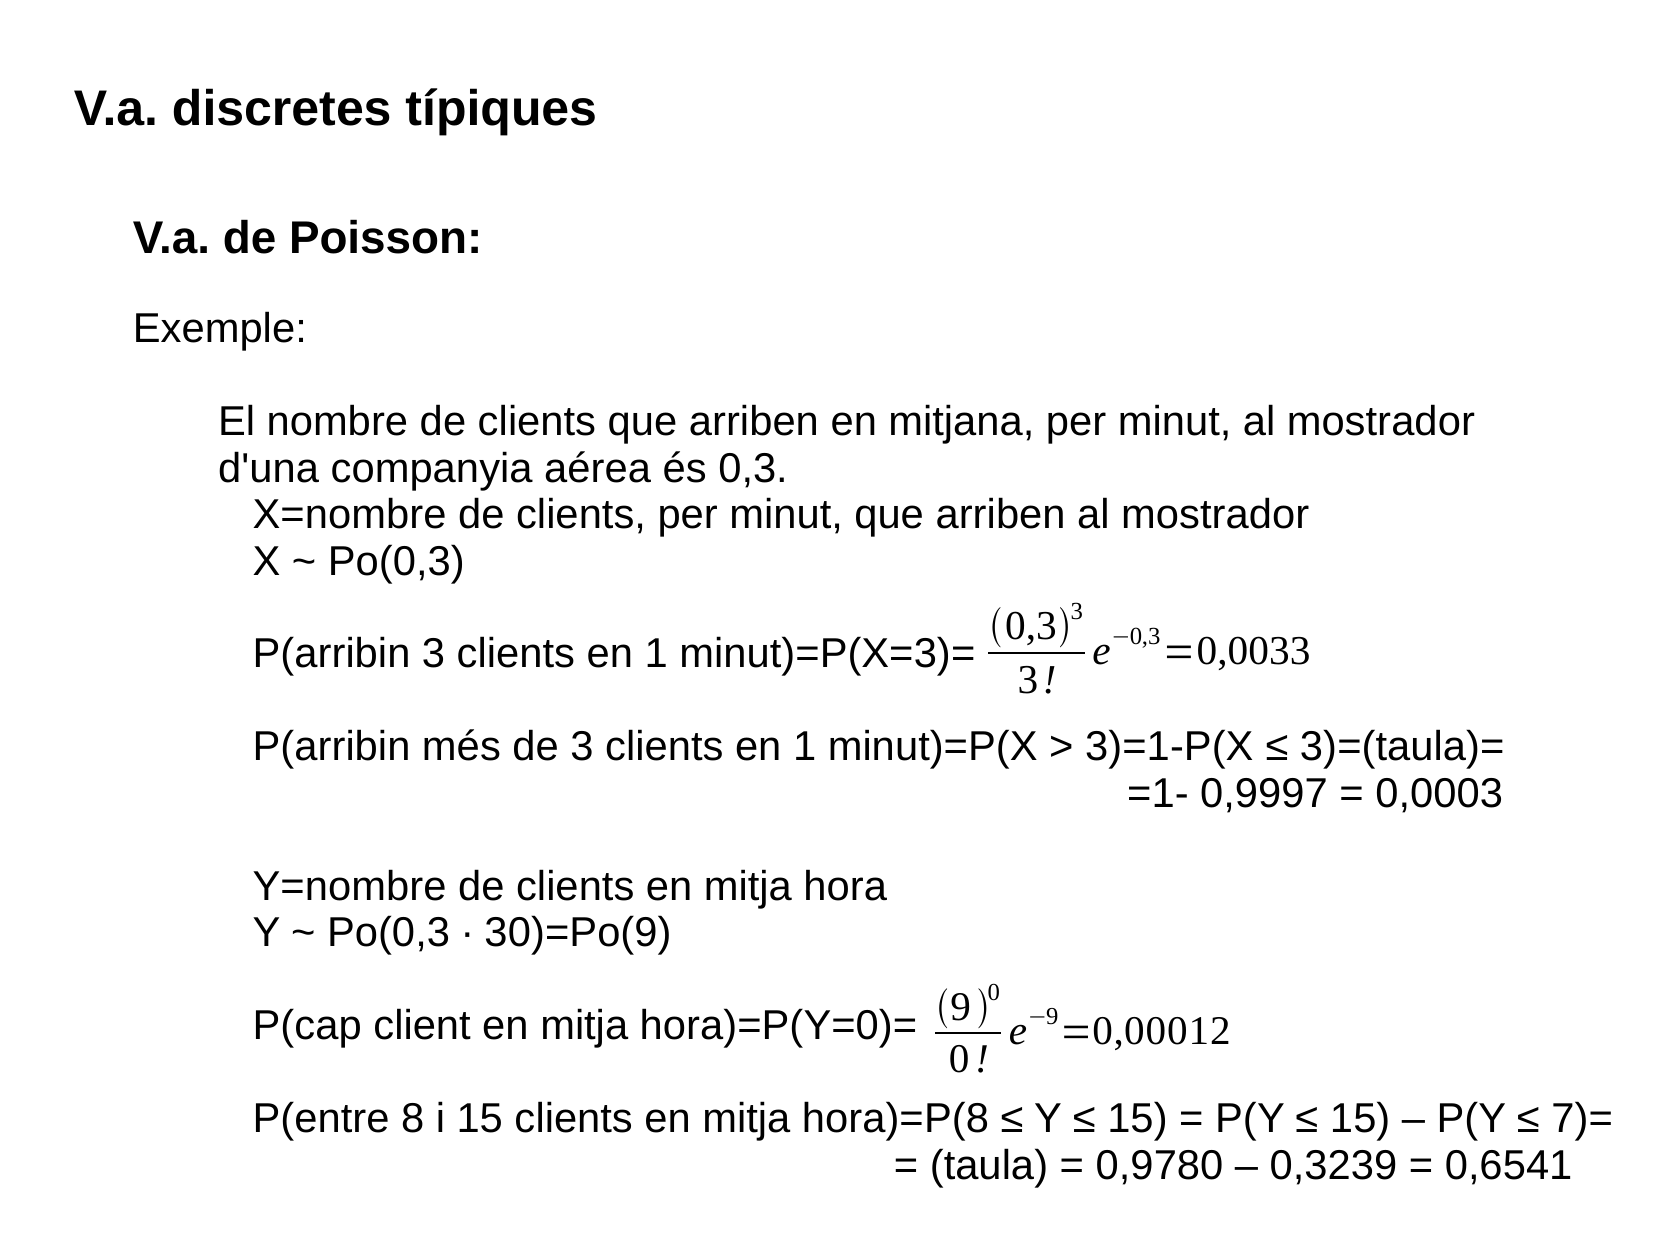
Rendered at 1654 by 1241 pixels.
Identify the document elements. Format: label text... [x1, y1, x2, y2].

text_box V.a. de Poisson: Exemple: El nombre de clients que arriben en mitjana, per minut, al mostrador d'una companyia aérea és 0,3. X=nombre de clients, per minut, que arriben al mostrador X ~ Po(0,3) P(arribin 3 clients en 1 minut)=P(X=3)= P(arribin més de 3 clients en 1 minut)=P(X > 3)=1-P(X ≤ 3)=(taula)= =1- 0,9997 = 0,0003 Y=nombre de clients en mitja hora Y ~ Po(0,3 ∙ 30)=Po(9) P(cap client en mitja hora)=P(Y=0)= P(entre 8 i 15 clients en mitja hora)=P(8 ≤ Y ≤ 15) = P(Y ≤ 15) – P(Y ≤ 7)= = (taula) = 0,9780 – 0,3239 = 0,6541 [118, 204, 1654, 1241]
text_box V.a. discretes típiques [59, 72, 739, 145]
chart [980, 597, 1316, 703]
chart [927, 975, 1238, 1083]
